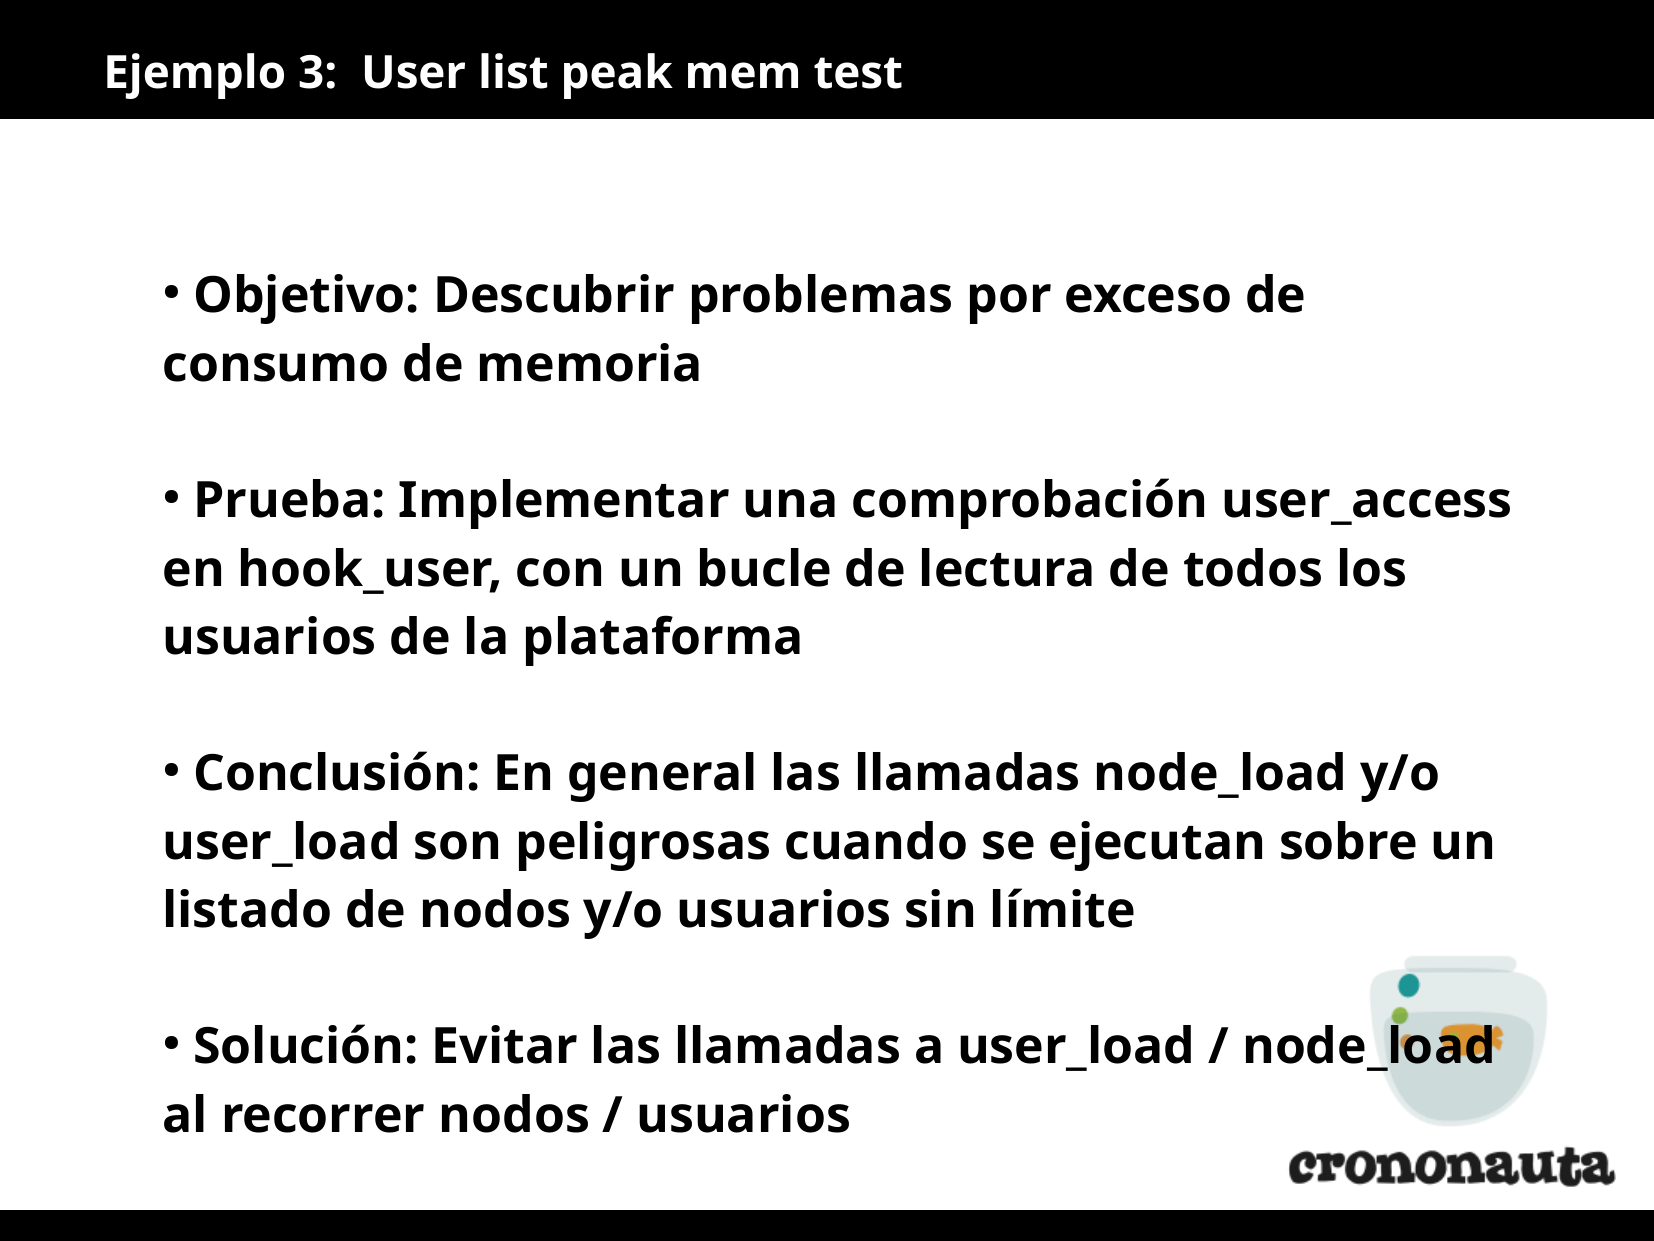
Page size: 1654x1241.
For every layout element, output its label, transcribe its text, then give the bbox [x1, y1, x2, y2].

picture [1240, 944, 1637, 1196]
text_box Objetivo: Descubrir problemas por exceso de consumo de memoria Prueba: Implementar una comprobación user_access en hook_user, con un bucle de lectura de todos los usuarios de la plataforma Conclusión: En general las llamadas node_load y/o user_load son peligrosas cuando se ejecutan sobre un listado de nodos y/o usuarios sin límite Solución: Evitar las llamadas a user_load / node_load al recorrer nodos / usuarios [147, 252, 1536, 995]
text_box Ejemplo 3: User list peak mem test [88, 31, 881, 99]
